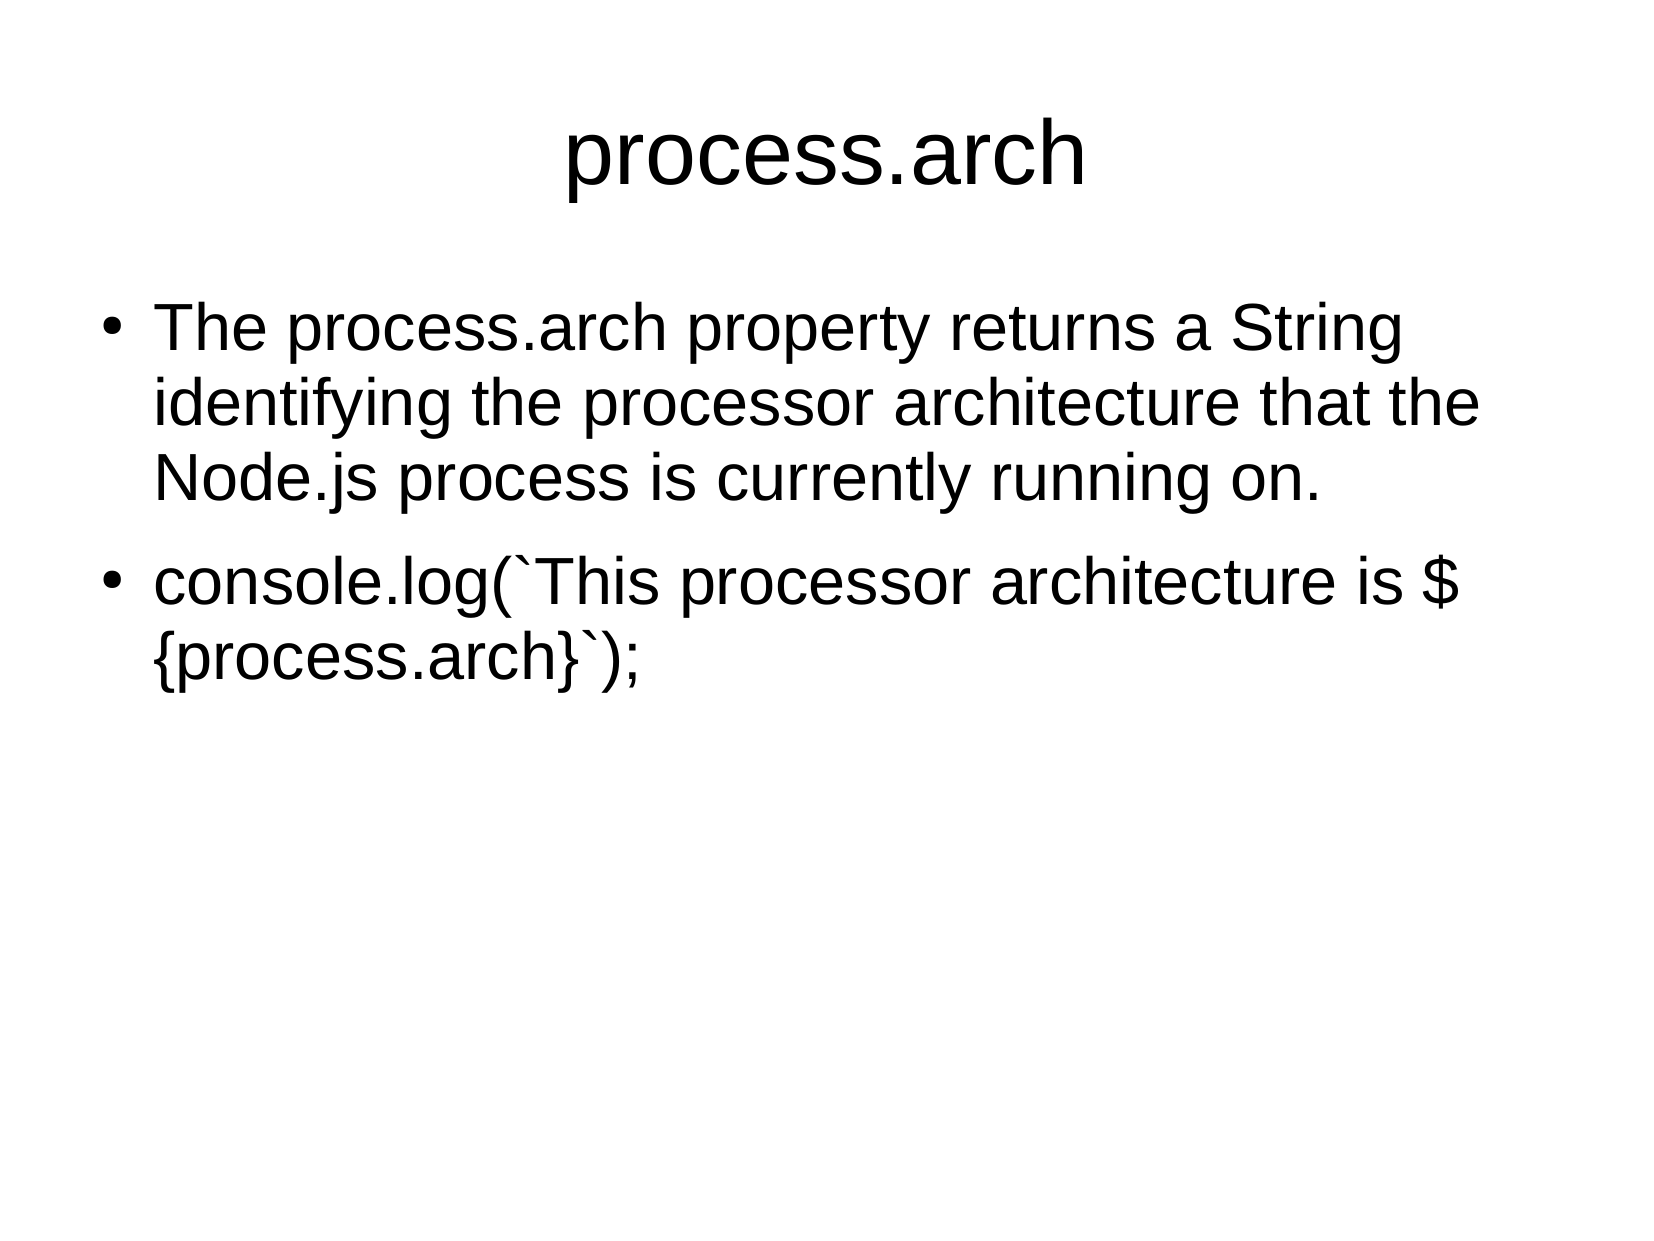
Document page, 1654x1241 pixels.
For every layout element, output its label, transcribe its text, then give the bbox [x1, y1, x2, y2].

list The process.arch property returns a String identifying the processor architecture that the Node.js process is currently running on. console.log(`This processor architecture is ${process.arch}`); [82, 290, 1571, 1010]
title process.arch [82, 49, 1571, 257]
